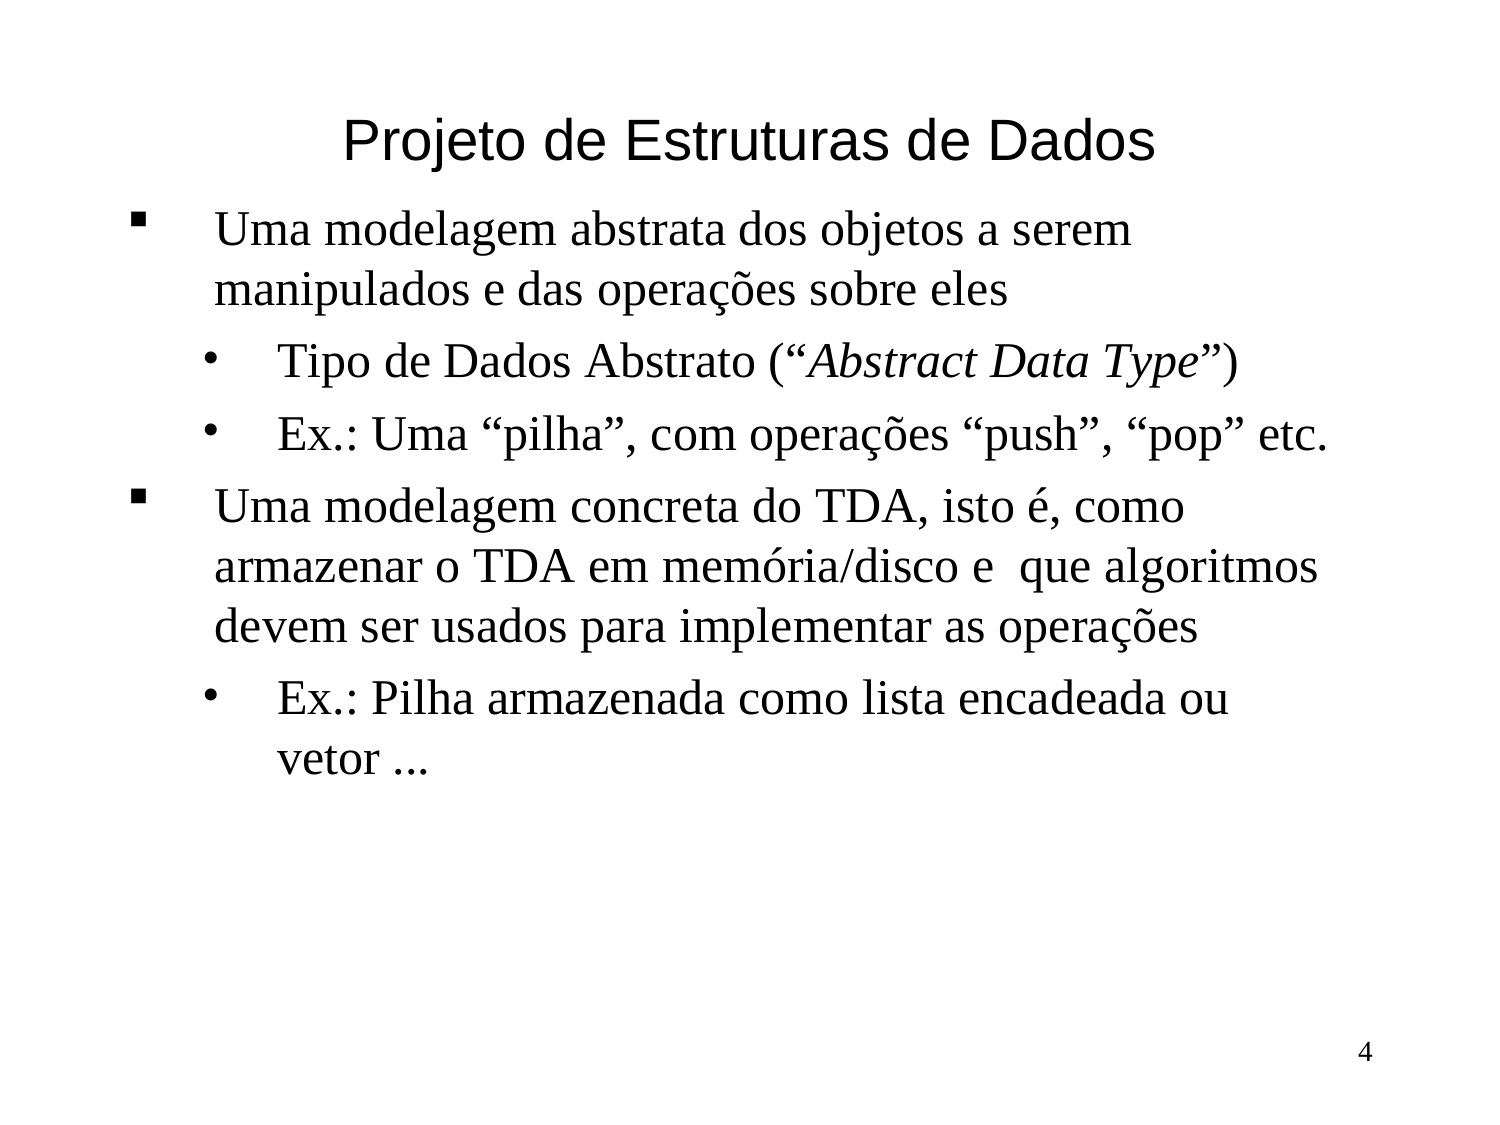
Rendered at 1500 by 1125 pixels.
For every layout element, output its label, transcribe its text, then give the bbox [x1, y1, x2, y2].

title Projeto de Estruturas de Dados [112, 99, 1388, 175]
list Uma modelagem abstrata dos objetos a serem manipulados e das operações sobre eles Tipo de Dados Abstrato (“Abstract Data Type”) Ex.: Uma “pilha”, com operações “push”, “pop” etc. Uma modelagem concreta do TDA, isto é, como armazenar o TDA em memória/disco e que algoritmos devem ser usados para implementar as operações Ex.: Pilha armazenada como lista encadeada ou vetor ... [112, 187, 1388, 1000]
